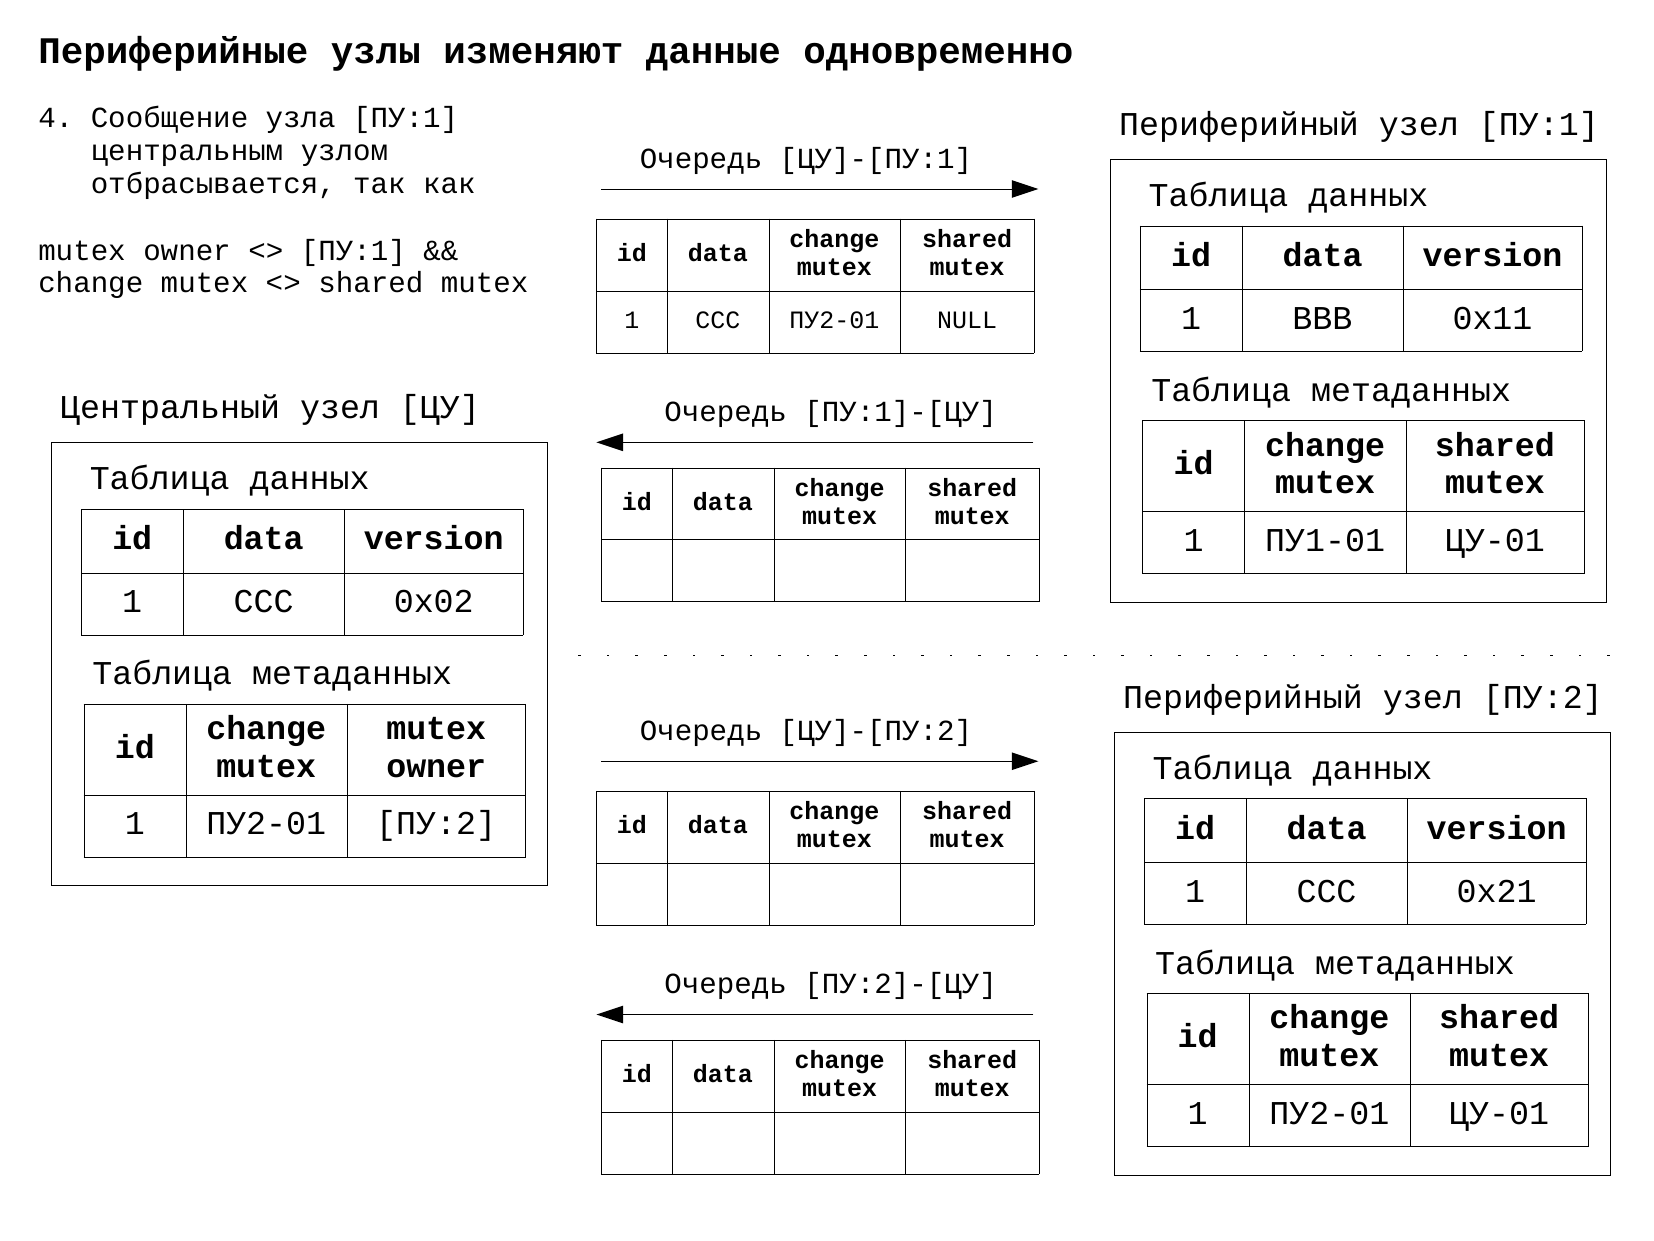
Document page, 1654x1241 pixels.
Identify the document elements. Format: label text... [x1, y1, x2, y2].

table_header change mutex [775, 1041, 905, 1112]
text_box [51, 442, 548, 886]
table_header data [673, 469, 774, 539]
table_header id [85, 705, 186, 795]
table_cell 1 [1145, 863, 1246, 924]
table_header mutex owner [348, 705, 525, 795]
text_box Таблица метаданных [77, 649, 468, 703]
table_cell ПУ1-01 [1245, 512, 1406, 573]
table_header id [1148, 994, 1249, 1084]
table_cell 1 [82, 574, 183, 635]
text_box Периферийные узлы изменяют данные одновременно [23, 25, 1089, 83]
table_cell 0x02 [345, 574, 523, 635]
table_cell ЦУ-01 [1411, 1085, 1588, 1146]
table_header version [1408, 799, 1586, 862]
text_box Таблица метаданных [1136, 366, 1527, 419]
table_cell [775, 540, 905, 601]
text_box Очередь [ПУ:1]-[ЦУ] [649, 389, 1016, 442]
table_cell [770, 864, 900, 925]
text_box Таблица данных [75, 454, 385, 508]
text_box Периферийный узел [ПУ:1] [1104, 100, 1614, 153]
text_box [1110, 159, 1607, 603]
table_cell 0x11 [1404, 290, 1582, 351]
table_cell CCC [668, 292, 769, 353]
table_cell 0x21 [1408, 863, 1586, 924]
table_cell CCC [184, 574, 344, 635]
table_header id [1145, 799, 1246, 862]
table_header change mutex [1250, 994, 1410, 1084]
table_header shared mutex [906, 1041, 1039, 1112]
text_box Таблица данных [1137, 744, 1448, 797]
table_cell CCC [1247, 863, 1407, 924]
table_header shared mutex [901, 220, 1034, 291]
table_header data [184, 510, 344, 573]
table_cell [602, 540, 672, 601]
table_header id [1143, 421, 1244, 511]
table_header shared mutex [1411, 994, 1588, 1084]
table_cell ПУ2-01 [1250, 1085, 1410, 1146]
table_header change mutex [770, 220, 900, 291]
text_box Периферийный узел [ПУ:2] [1108, 673, 1619, 726]
table_header id [1141, 227, 1242, 289]
table_header id [597, 792, 667, 863]
table_cell [ПУ:2] [348, 796, 525, 857]
table_header id [597, 220, 667, 291]
table_cell [906, 1113, 1039, 1174]
table_header shared mutex [906, 469, 1039, 539]
table_cell [775, 1113, 905, 1174]
table_header data [1243, 227, 1403, 289]
table_cell 1 [85, 796, 186, 857]
table_header data [1247, 799, 1407, 862]
table_cell 1 [1141, 290, 1242, 351]
table_header data [668, 792, 769, 863]
table_header shared mutex [1407, 421, 1584, 511]
table_header shared mutex [901, 792, 1034, 863]
text_box Таблица данных [1133, 171, 1444, 224]
table_cell ПУ2-01 [187, 796, 347, 857]
table_header change mutex [770, 792, 900, 863]
text_box Центральный узел [ЦУ] [45, 383, 556, 437]
table_header data [668, 220, 769, 291]
table_cell ЦУ-01 [1407, 512, 1584, 573]
table_header version [1404, 227, 1582, 289]
text_box [1114, 732, 1611, 1176]
text_box 4. Сообщение узла [ПУ:1] центральным узлом отбрасывается, так как mutex owner <> [ПУ:1] && change mutex <> shared mutex [23, 96, 544, 310]
table_cell [673, 540, 774, 601]
table_header change mutex [187, 705, 347, 795]
table_cell 1 [1143, 512, 1244, 573]
table_cell [668, 864, 769, 925]
table_cell ПУ2-01 [770, 292, 900, 353]
text_box Очередь [ЦУ]-[ПУ:1] [624, 136, 992, 189]
table_cell [602, 1113, 672, 1174]
table_header id [602, 1041, 672, 1112]
text_box Очередь [ПУ:2]-[ЦУ] [649, 962, 1016, 1014]
text_box Таблица метаданных [1140, 938, 1531, 992]
table_cell [673, 1113, 774, 1174]
table_header version [345, 510, 523, 573]
text_box Очередь [ЦУ]-[ПУ:2] [624, 708, 992, 762]
table_header id [602, 469, 672, 539]
table_header data [673, 1041, 774, 1112]
table_cell [901, 864, 1034, 925]
table_cell [597, 864, 667, 925]
table_header change mutex [775, 469, 905, 539]
table_cell 1 [597, 292, 667, 353]
table_cell NULL [901, 292, 1034, 353]
table_cell 1 [1148, 1085, 1249, 1146]
table_header change mutex [1245, 421, 1406, 511]
table_cell [906, 540, 1039, 601]
table_cell BBB [1243, 290, 1403, 351]
table_header id [82, 510, 183, 573]
